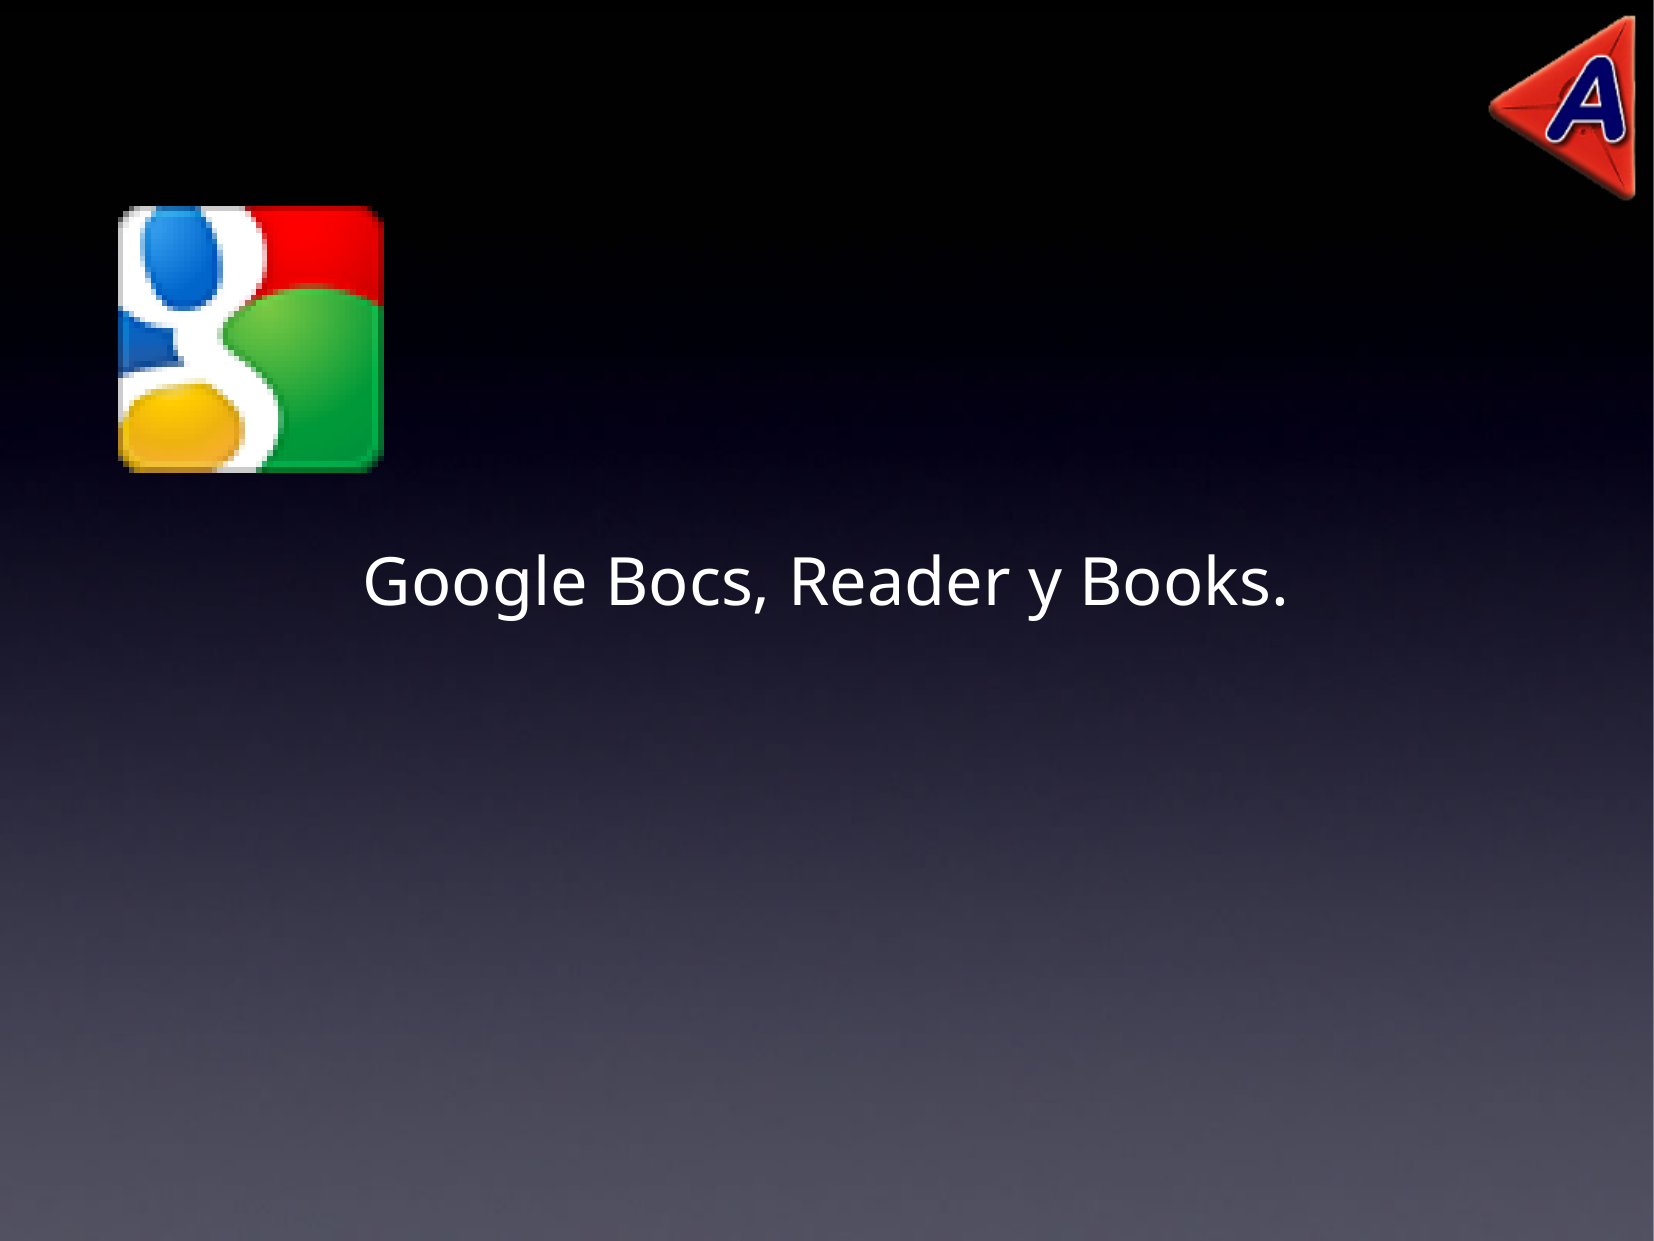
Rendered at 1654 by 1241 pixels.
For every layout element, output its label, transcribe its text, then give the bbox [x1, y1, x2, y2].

picture [0, 0, 1654, 1241]
subtitle Google Bocs, Reader y Books. [82, 56, 1571, 1102]
